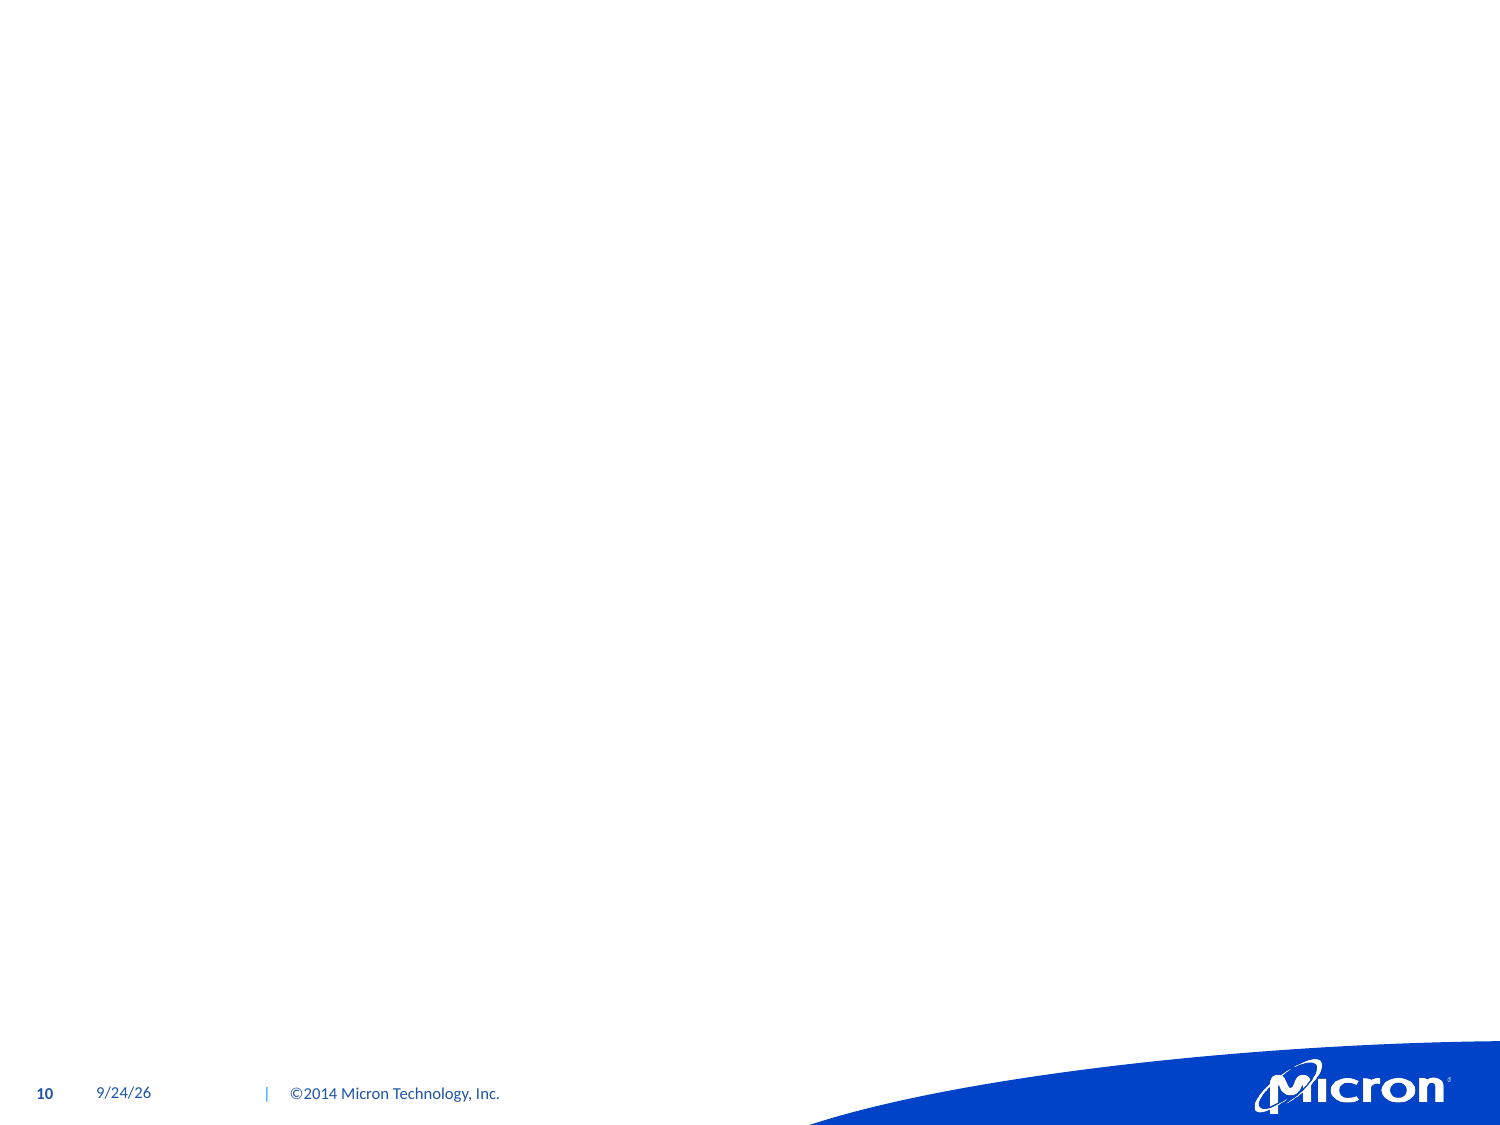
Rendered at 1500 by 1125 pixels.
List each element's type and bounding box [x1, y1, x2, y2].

text_box [96, 1082, 240, 1102]
